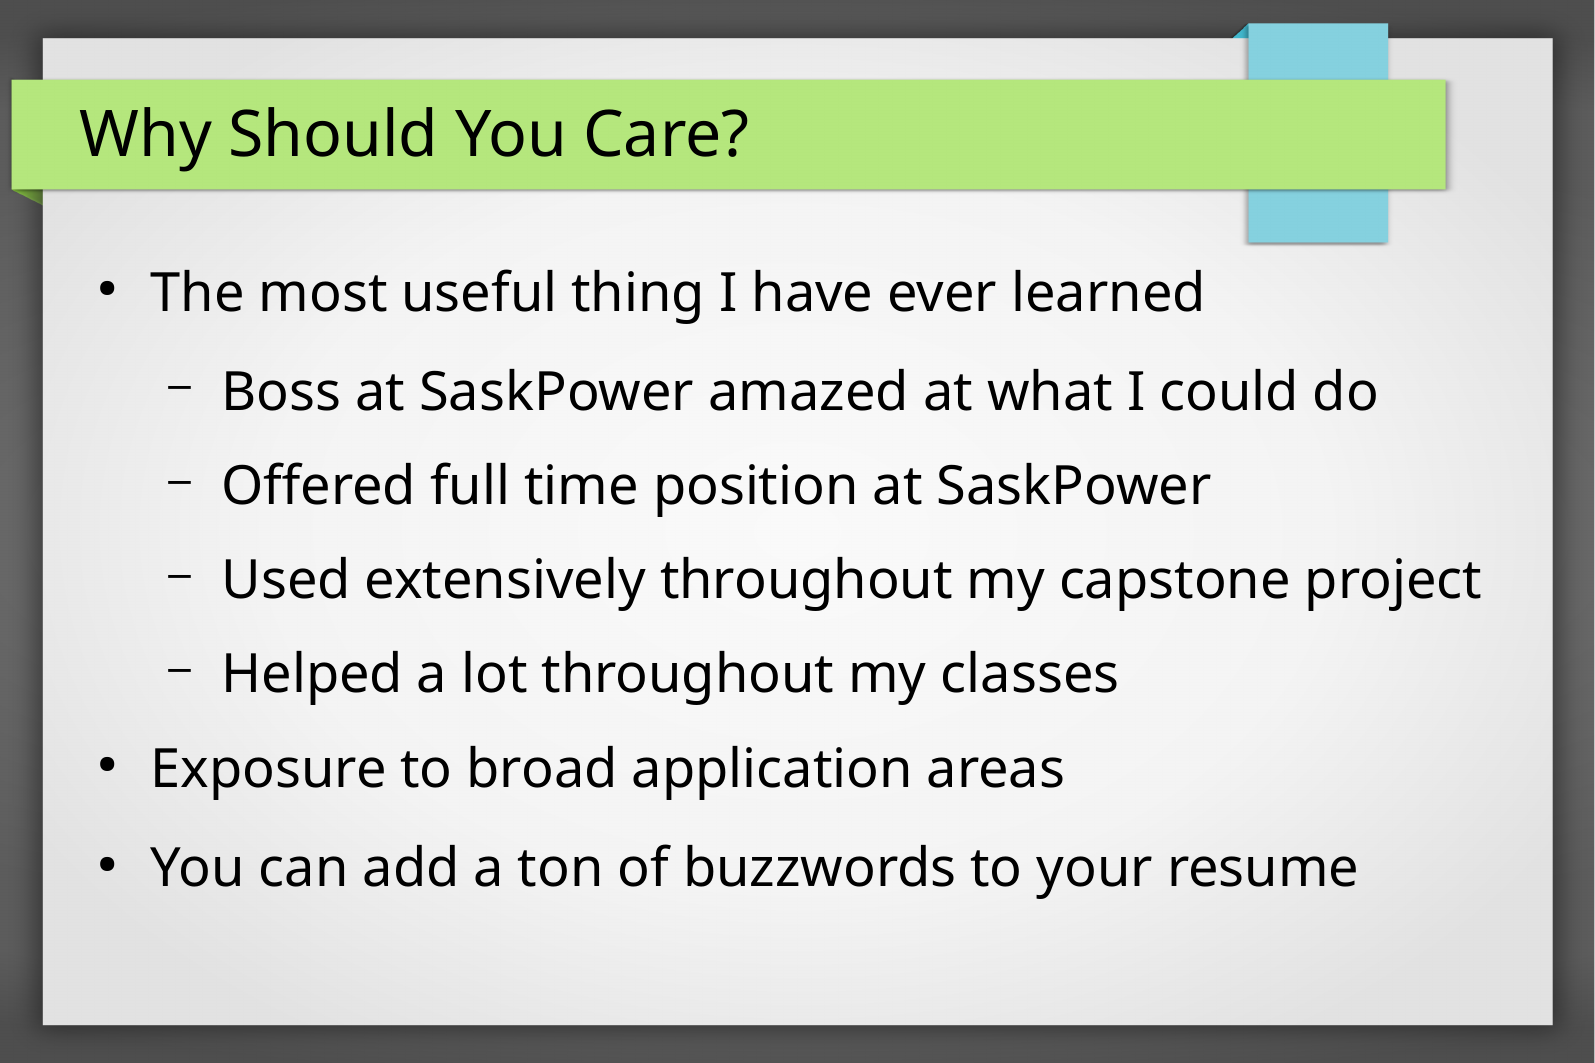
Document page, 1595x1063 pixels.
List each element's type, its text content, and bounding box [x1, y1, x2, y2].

title Why Should You Care? [79, 78, 1219, 185]
picture [0, 0, 1595, 1063]
list The most useful thing I have ever learned Boss at SaskPower amazed at what I could do Offered full time position at SaskPower Used extensively throughout my capstone project Helped a lot throughout my classes Exposure to broad application areas You can add a ton of buzzwords to your resume [79, 253, 1515, 991]
